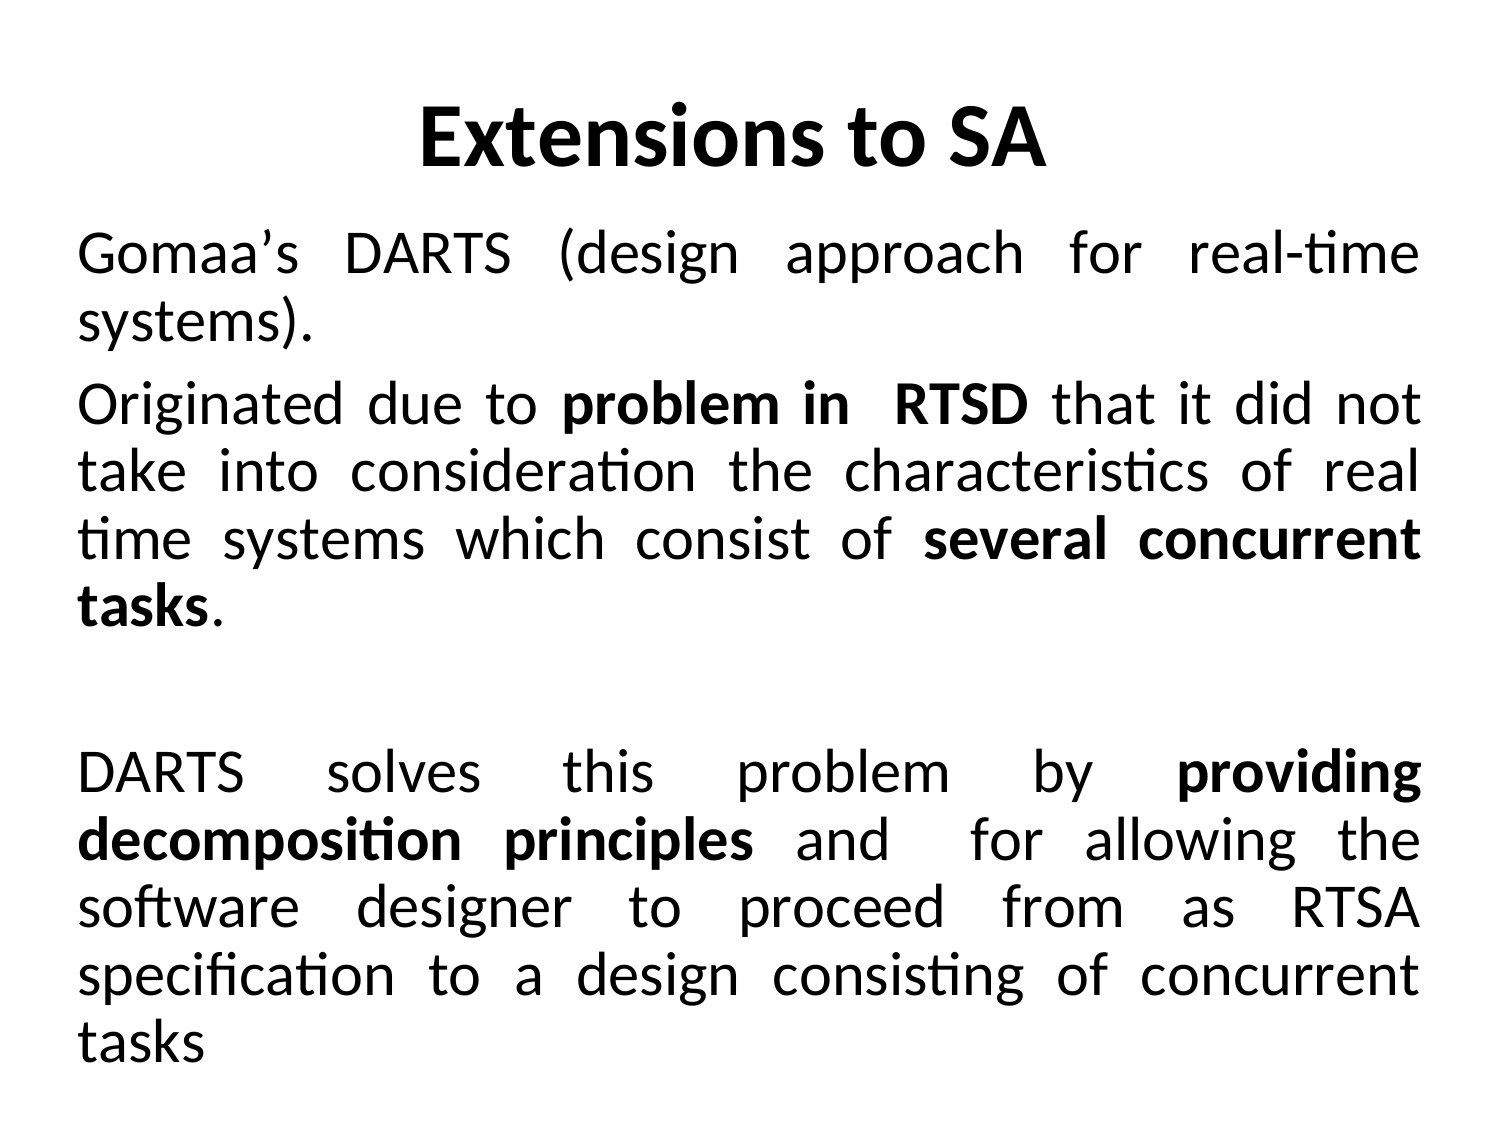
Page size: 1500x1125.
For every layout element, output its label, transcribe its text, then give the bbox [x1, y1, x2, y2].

title Extensions to SA [0, 21, 1488, 238]
subtitle Gomaa’s DARTS (design approach for real-time systems). Originated due to problem in RTSD that it did not take into consideration the characteristics of real time systems which consist of several concurrent tasks. DARTS solves this problem by providing decomposition principles and for allowing the software designer to proceed from as RTSA specification to a design consisting of concurrent tasks [62, 212, 1438, 1100]
